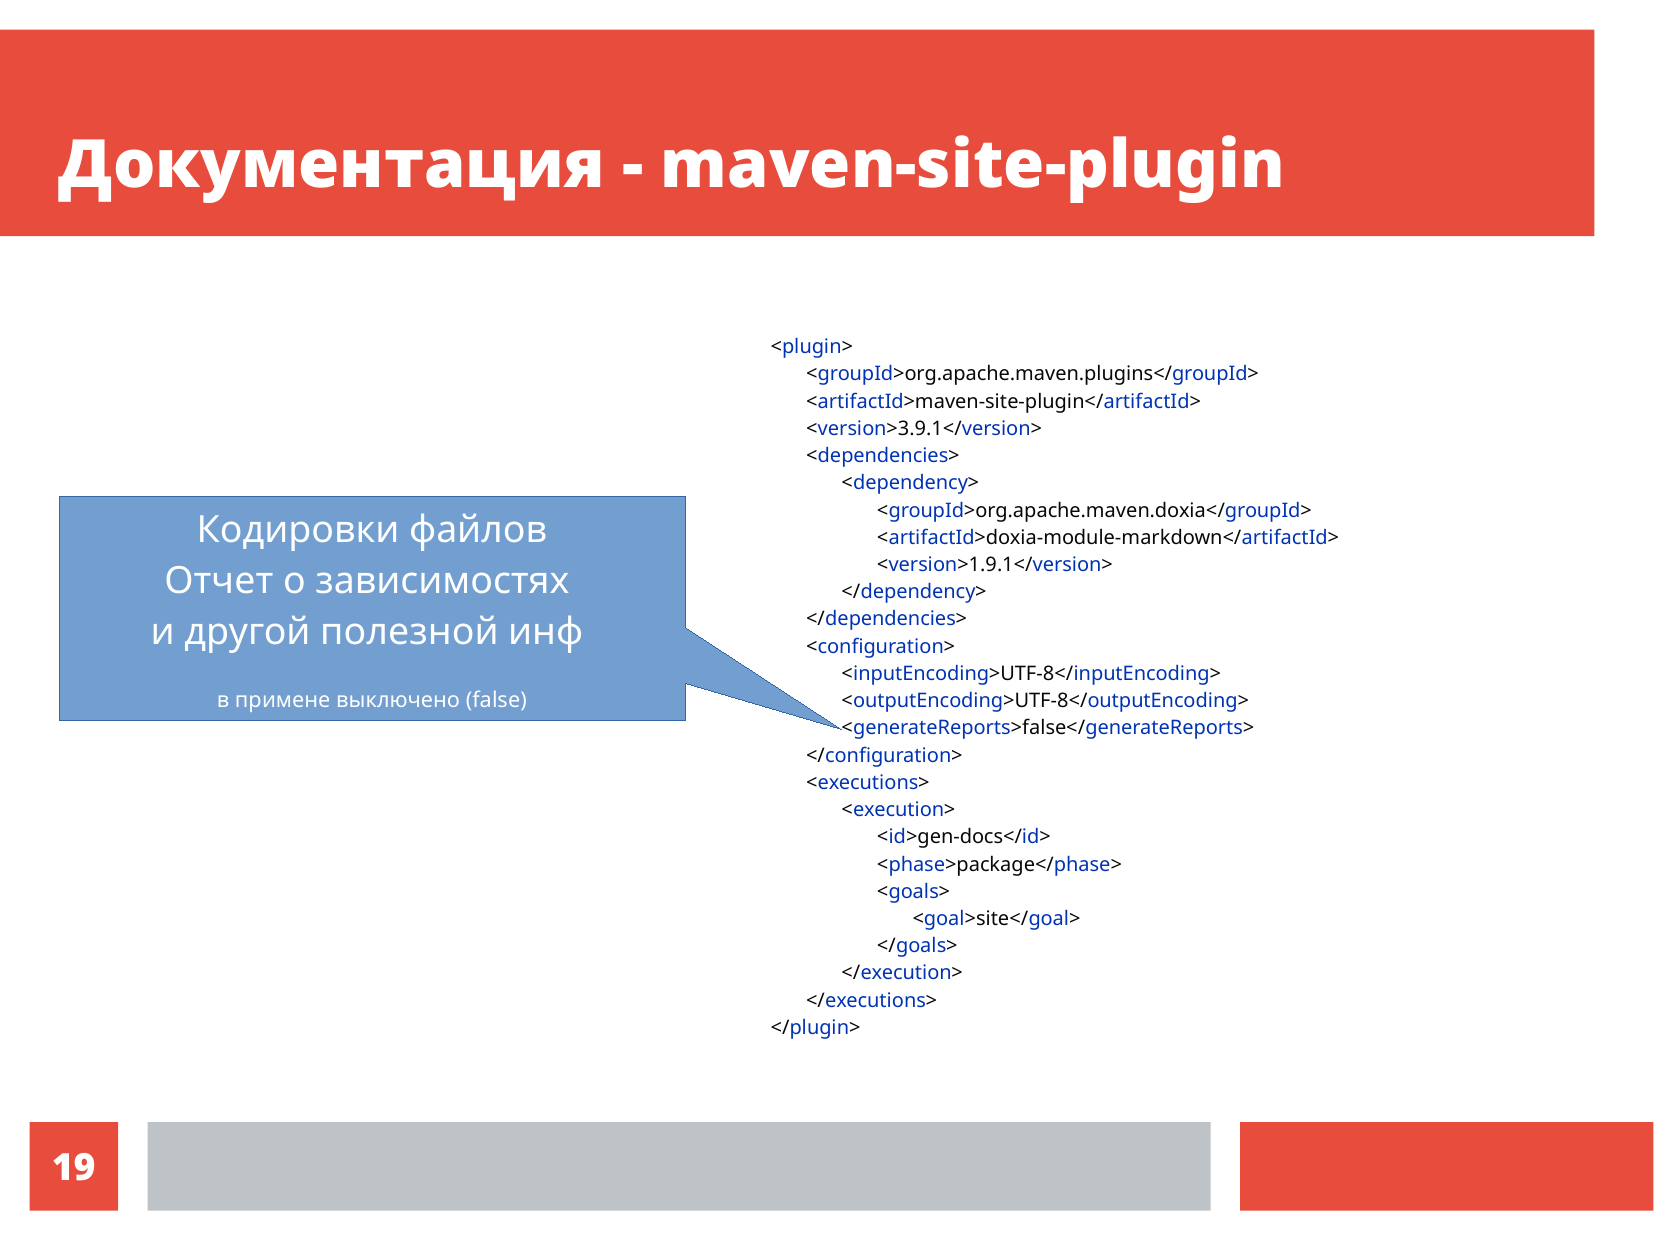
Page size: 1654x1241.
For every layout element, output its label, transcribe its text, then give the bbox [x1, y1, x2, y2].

text_box <plugin> <groupId>org.apache.maven.plugins</groupId> <artifactId>maven-site-plugin</artifactId> <version>3.9.1</version> <dependencies> <dependency> <groupId>org.apache.maven.doxia</groupId> <artifactId>doxia-module-markdown</artifactId> <version>1.9.1</version> </dependency> </dependencies> <configuration> <inputEncoding>UTF-8</inputEncoding> <outputEncoding>UTF-8</outputEncoding> <generateReports>false</generateReports> </configuration> <executions> <execution> <id>gen-docs</id> <phase>package</phase> <goals> <goal>site</goal> </goals> </execution> </executions> </plugin> [755, 324, 1565, 1093]
title Документация - maven-site-plugin [59, 59, 1595, 207]
text_box Кодировки файлов Отчет о зависимостях и другой полезной инф в примене выключено (false) [59, 496, 842, 730]
